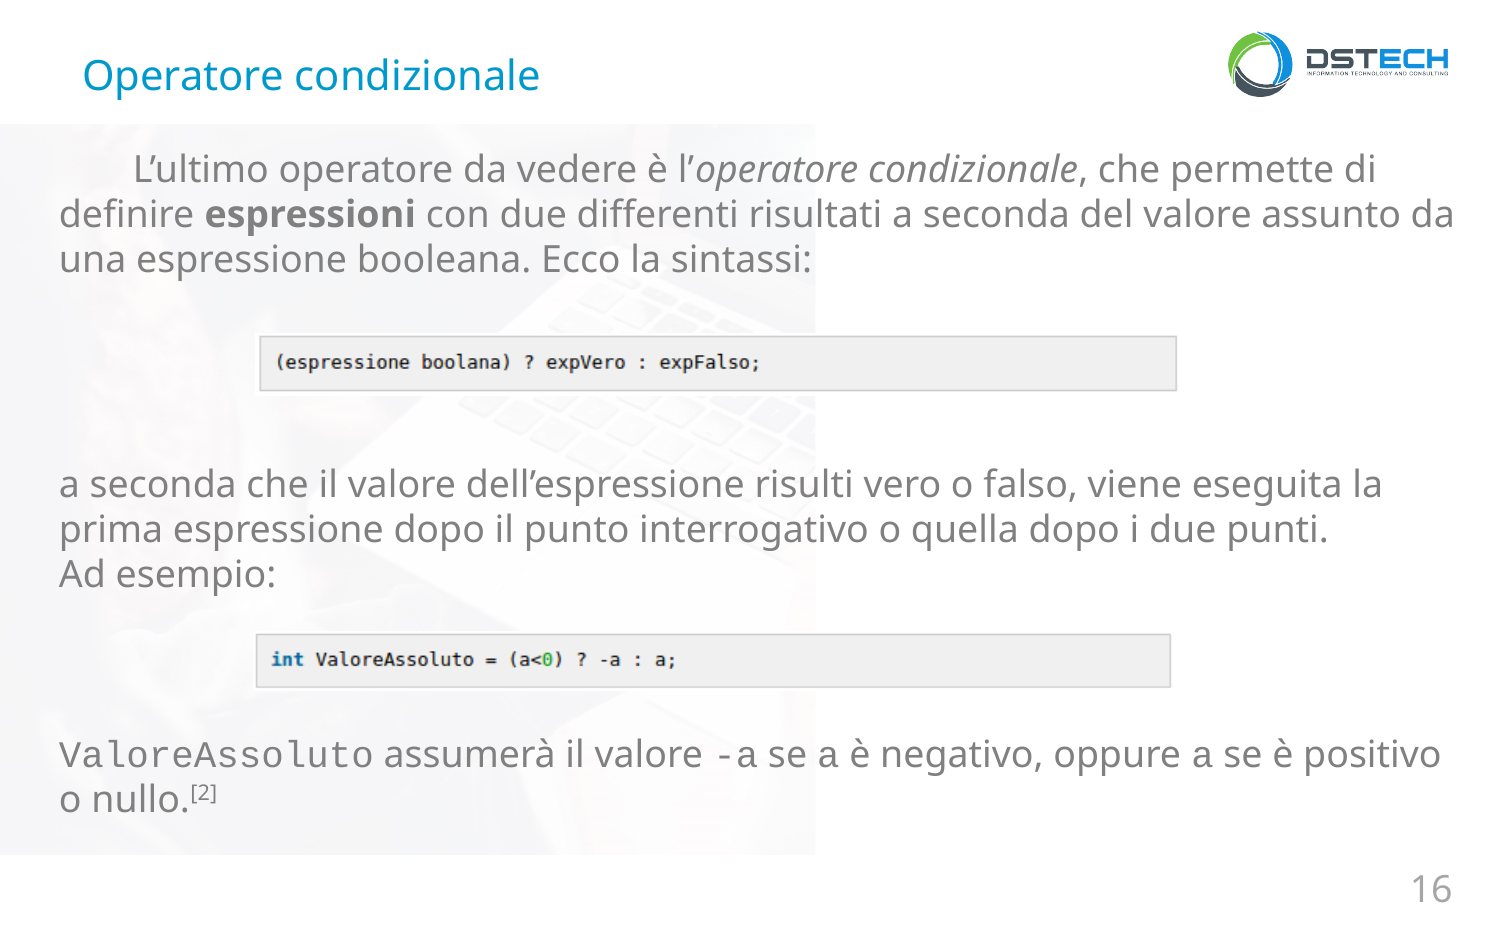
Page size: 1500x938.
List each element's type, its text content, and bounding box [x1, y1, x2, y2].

text_box L’ultimo operatore da vedere è l’operatore condizionale, che permette di definire espressioni con due differenti risultati a seconda del valore assunto da una espressione booleana. Ecco la sintassi: a seconda che il valore dell’espressione risulti vero o falso, viene eseguita la prima espressione dopo il punto interrogativo o quella dopo i due punti. Ad esempio: ValoreAssoluto assumerà il valore -a se a è negativo, oppure a se è positivo o nullo.[2] [59, 145, 1465, 871]
text_box 16 [1358, 871, 1460, 910]
picture [0, 124, 815, 855]
picture [253, 631, 1176, 691]
picture [1228, 31, 1448, 97]
text_box Operatore condizionale [67, 41, 1229, 107]
picture [255, 333, 1182, 396]
text_box [815, 124, 1500, 855]
